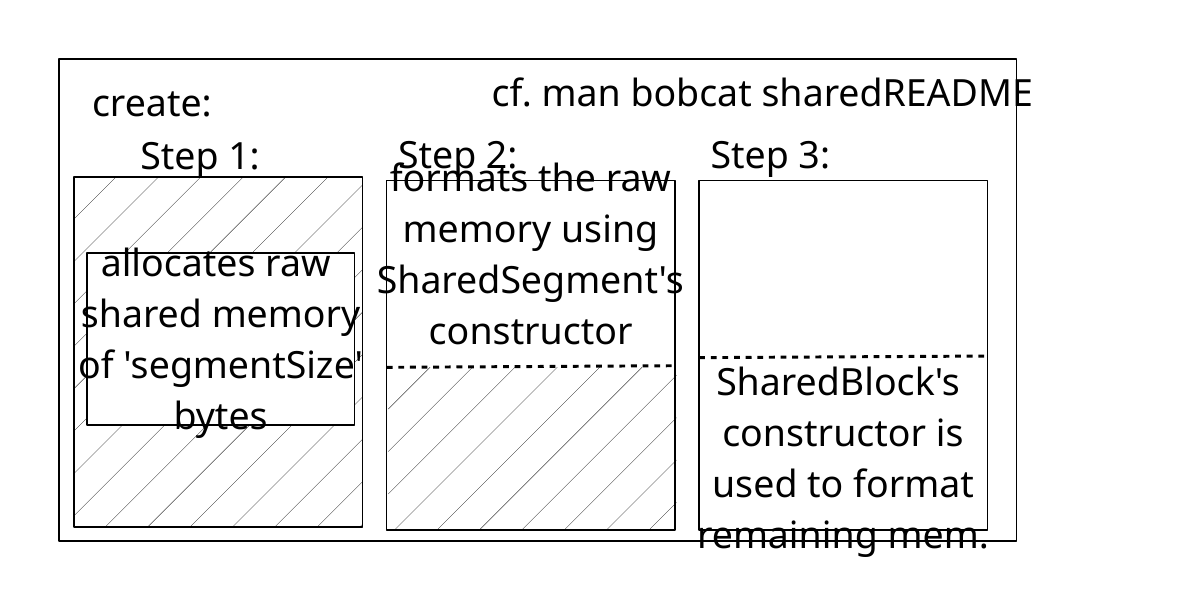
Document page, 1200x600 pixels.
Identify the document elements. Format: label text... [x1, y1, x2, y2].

text_box SharedBlock's constructor is used to format remaining mem. [698, 180, 988, 530]
text_box [817, 530, 824, 541]
text_box [918, 530, 926, 541]
text_box [949, 530, 959, 541]
text_box [874, 530, 890, 541]
text_box [893, 530, 903, 541]
text_box [784, 530, 791, 541]
text_box [752, 530, 762, 541]
text_box cf. man bobcat sharedREADME [476, 59, 1017, 120]
text_box [764, 530, 782, 541]
text_box [739, 530, 749, 541]
text_box [804, 530, 815, 541]
text_box [558, 173, 568, 180]
text_box Step 2: [383, 120, 529, 182]
text_box [962, 530, 972, 541]
text_box Step 1: [125, 122, 272, 183]
text_box [717, 530, 727, 536]
text_box [850, 530, 858, 541]
text_box Step 3: [695, 120, 842, 181]
text_box [580, 173, 590, 179]
text_box [59, 59, 700, 541]
text_box [842, 120, 1017, 541]
text_box [859, 530, 871, 541]
text_box create: [77, 69, 219, 130]
text_box [717, 530, 736, 541]
text_box [837, 530, 848, 541]
text_box [827, 530, 834, 541]
text_box [928, 530, 946, 541]
text_box [928, 530, 938, 536]
text_box [794, 530, 801, 541]
text_box [906, 530, 916, 541]
text_box allocates raw shared memory of 'segmentSize' bytes [86, 252, 355, 426]
text_box formats the raw memory using SharedSegment's constructor [386, 180, 676, 367]
text_box [703, 530, 715, 541]
